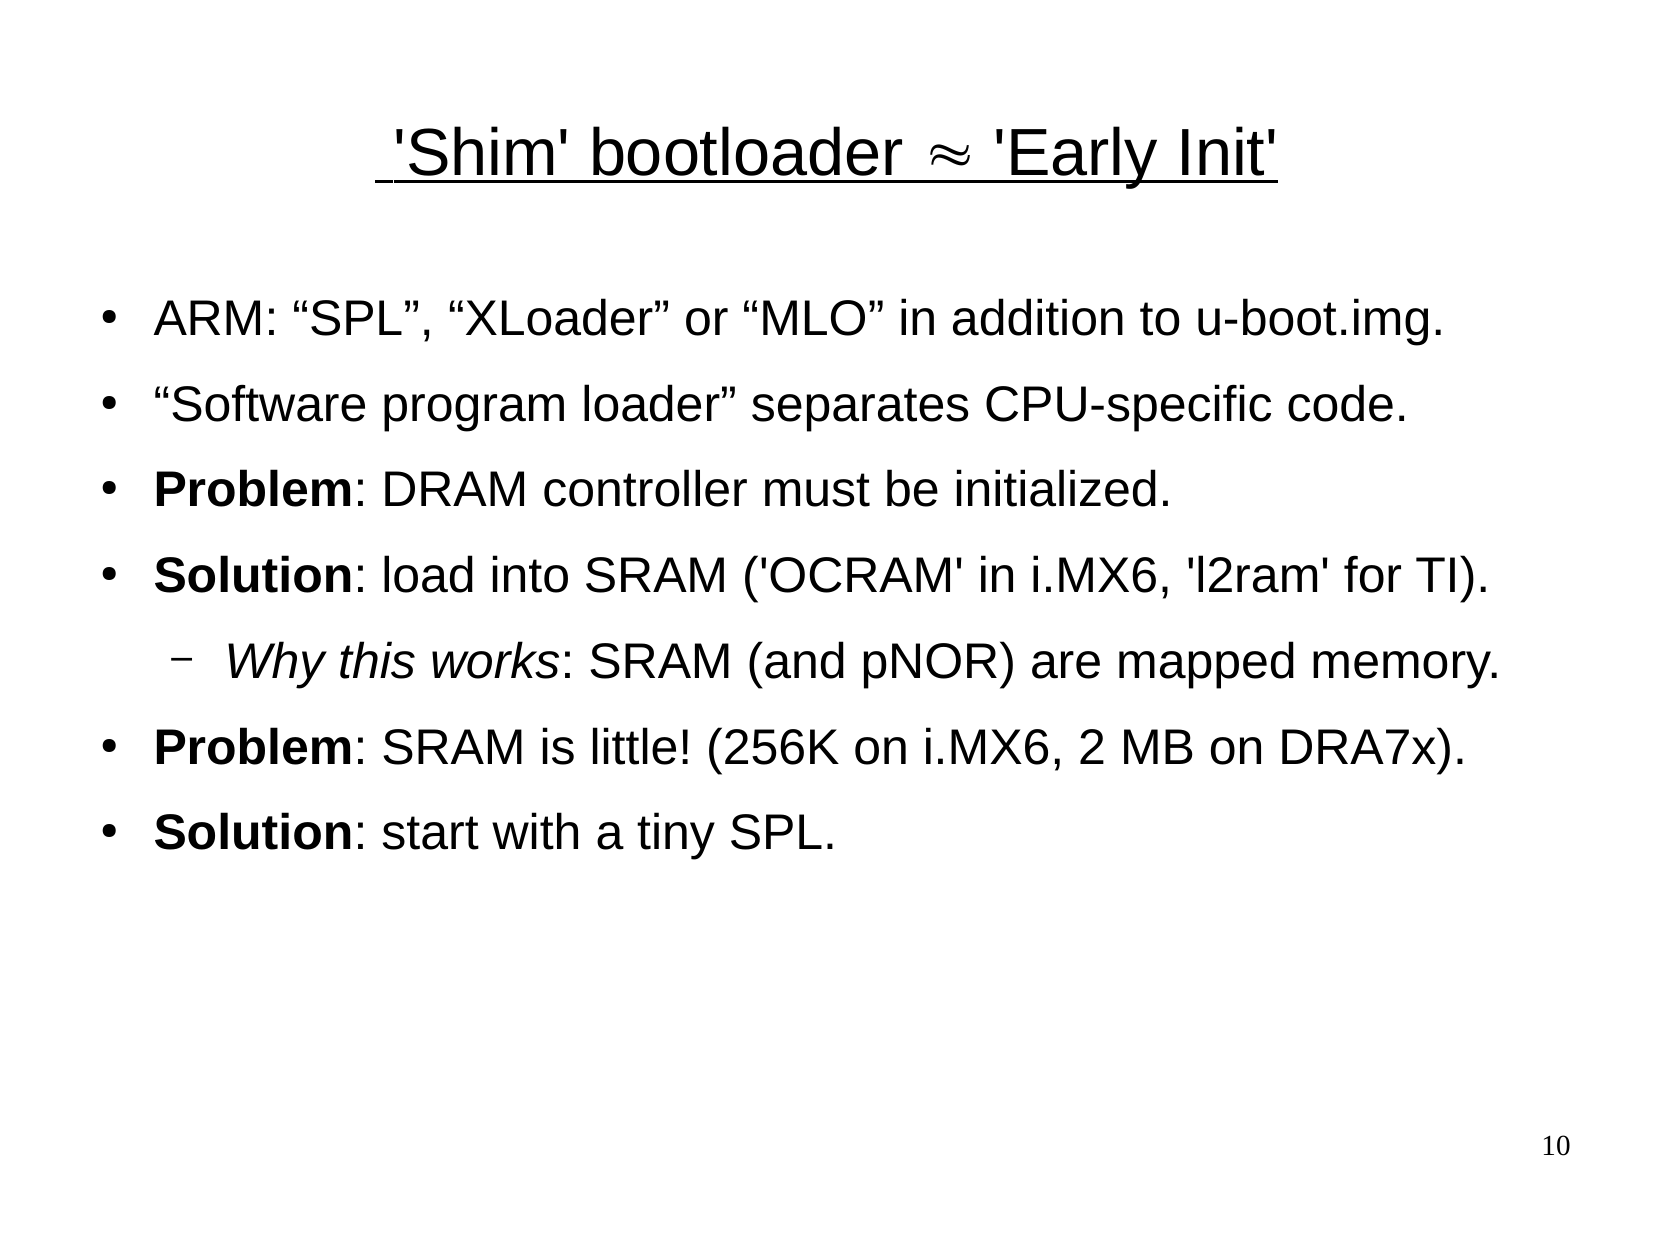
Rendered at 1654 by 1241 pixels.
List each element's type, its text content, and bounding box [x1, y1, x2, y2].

title 'Shim' bootloader » 'Early Init' [82, 49, 1571, 257]
list ARM: “SPL”, “XLoader” or “MLO” in addition to u-boot.img. “Software program loader” separates CPU-specific code. Problem: DRAM controller must be initialized. Solution: load into SRAM ('OCRAM' in i.MX6, 'l2ram' for TI). Why this works: SRAM (and pNOR) are mapped memory. Problem: SRAM is little! (256K on i.MX6, 2 MB on DRA7x). Solution: start with a tiny SPL. [82, 290, 1571, 1010]
